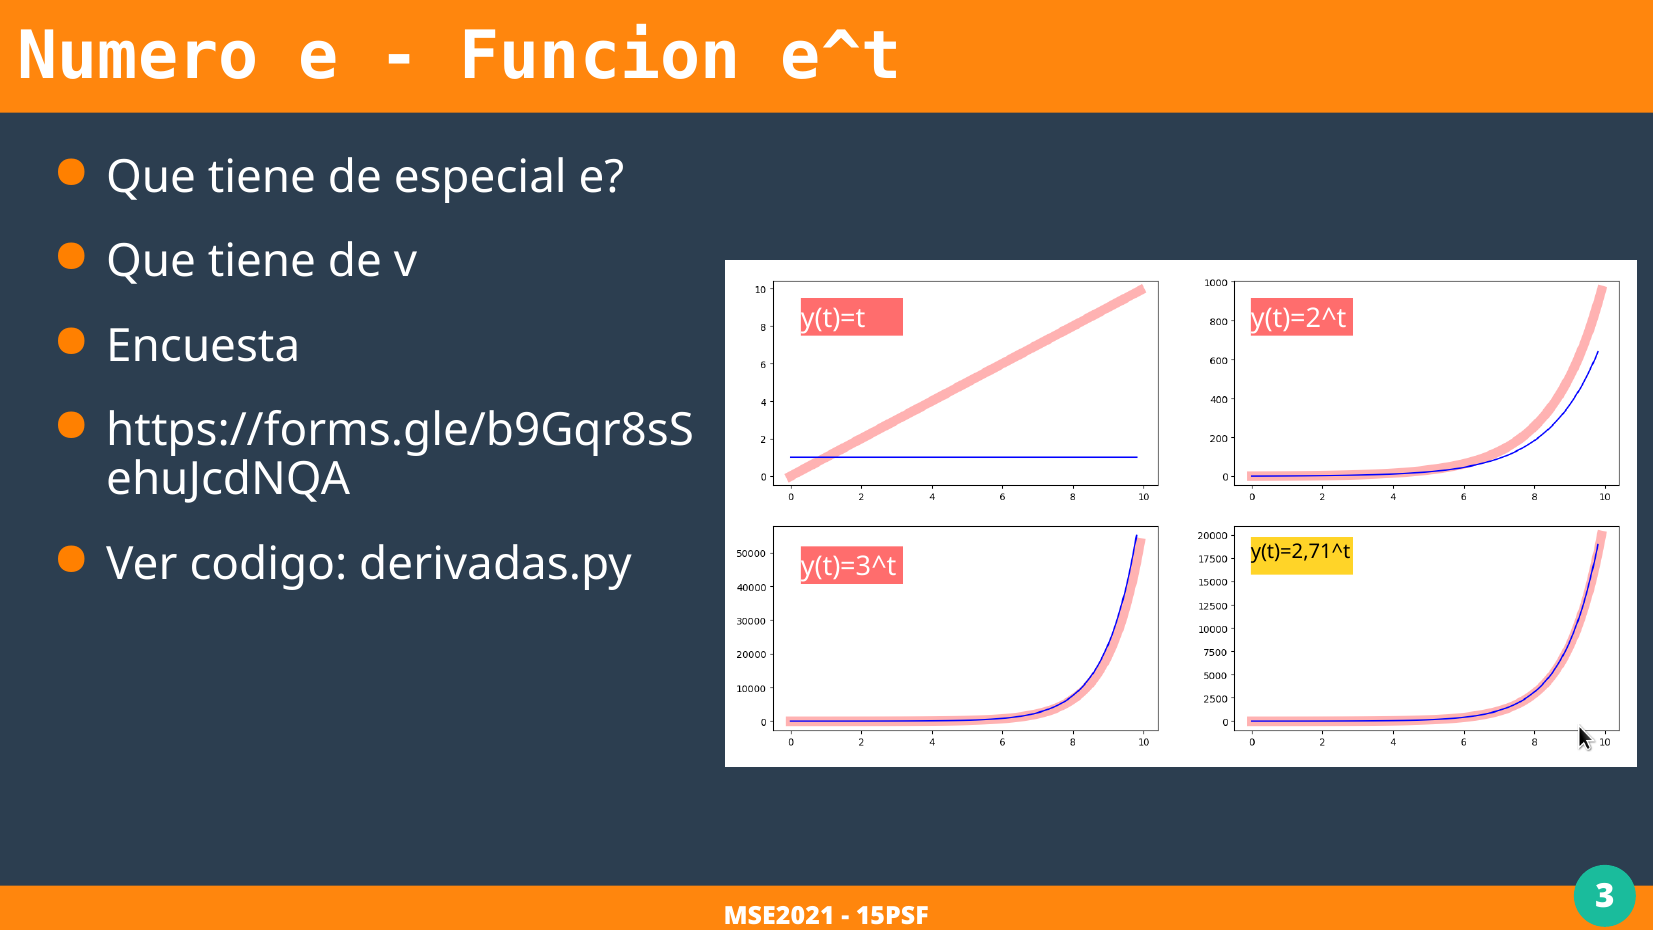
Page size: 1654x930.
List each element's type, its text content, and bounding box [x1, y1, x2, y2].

title Numero e - Funcion e^t [17, 16, 1653, 113]
list y(t)=3^t [800, 546, 903, 584]
picture [725, 260, 1637, 767]
list y(t)=t [800, 298, 903, 336]
list Que tiene de especial e? Que tiene de v Encuesta https://forms.gle/b9Gqr8sSehuJcdNQA Ver codigo: derivadas.py [35, 143, 713, 762]
list y(t)=2^t [1250, 298, 1353, 336]
list y(t)=2,71^t [1250, 537, 1353, 575]
